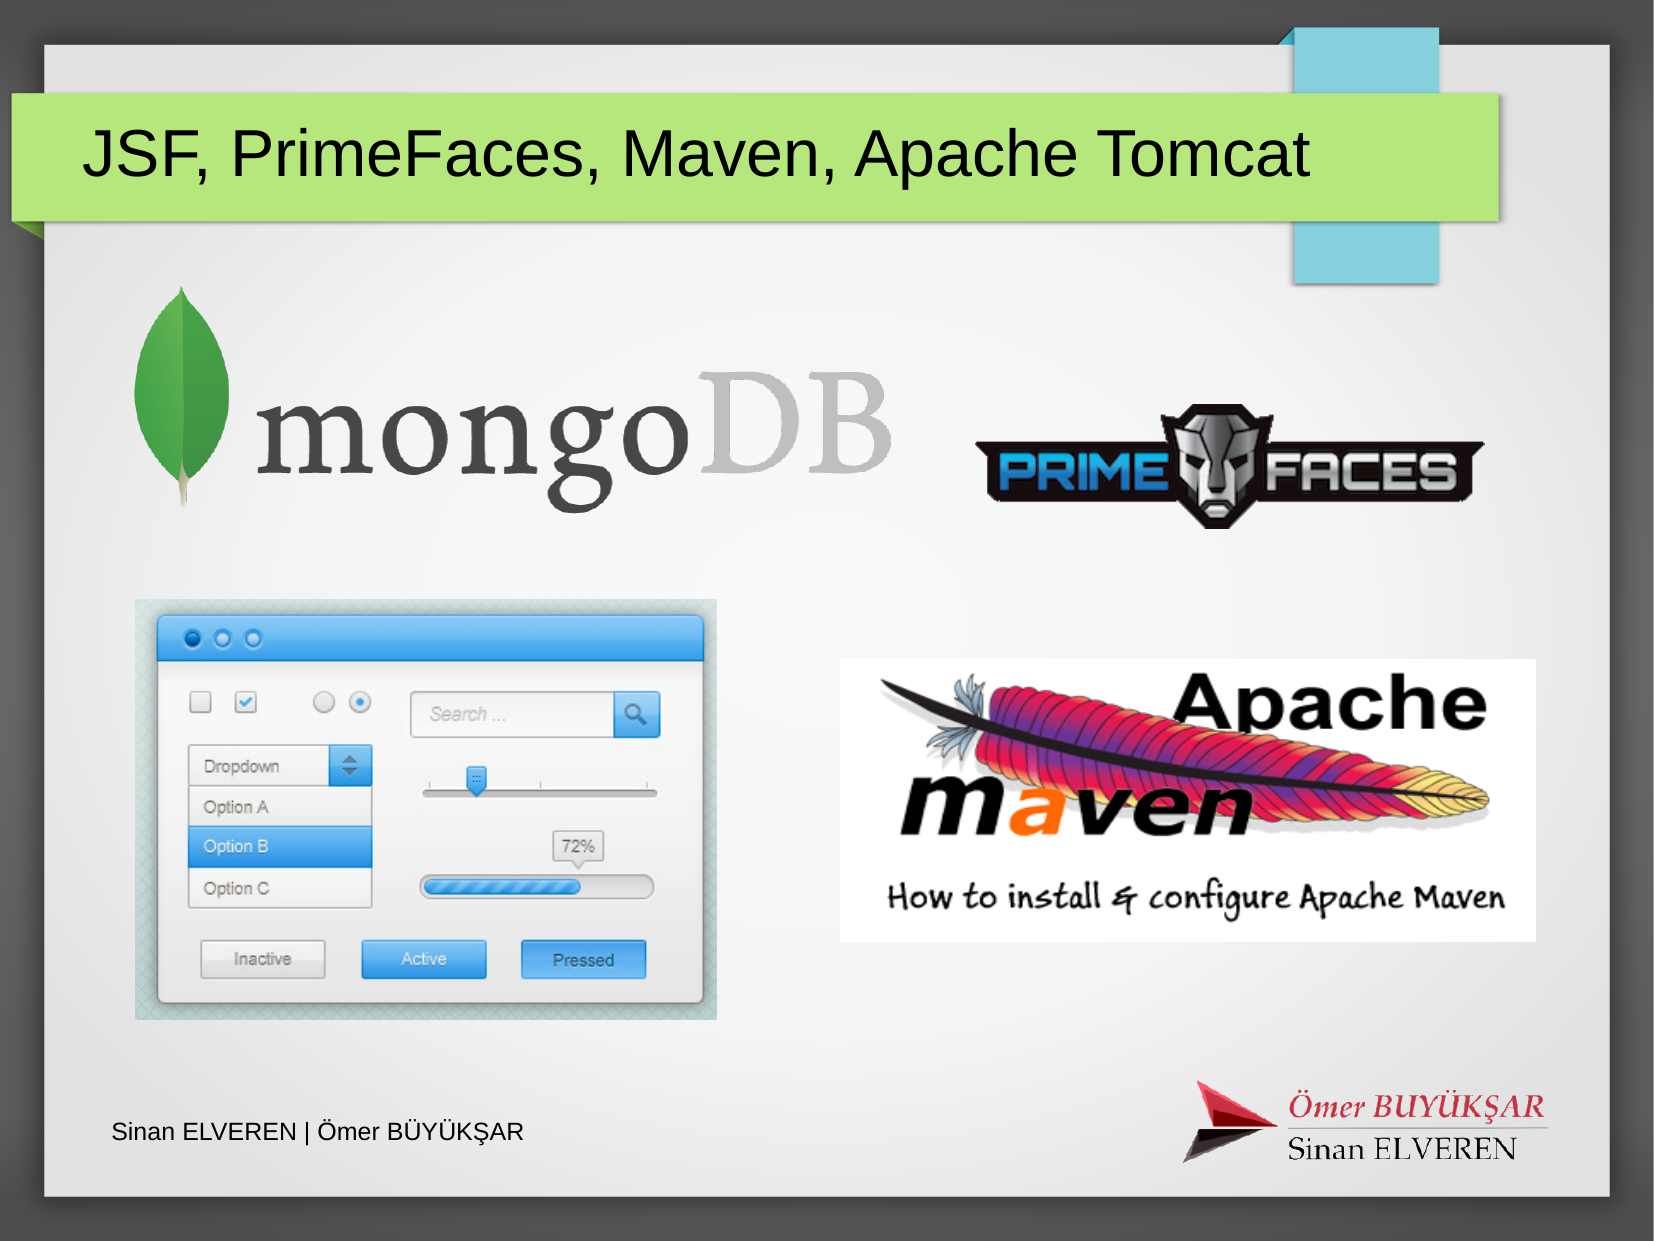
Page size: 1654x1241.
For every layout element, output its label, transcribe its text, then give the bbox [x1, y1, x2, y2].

title JSF, PrimeFaces, Maven, Apache Tomcat [82, 79, 1471, 228]
text_box Sinan ELVEREN | Ömer BÜYÜKŞAR [89, 1110, 541, 1180]
picture [0, 0, 1654, 1241]
